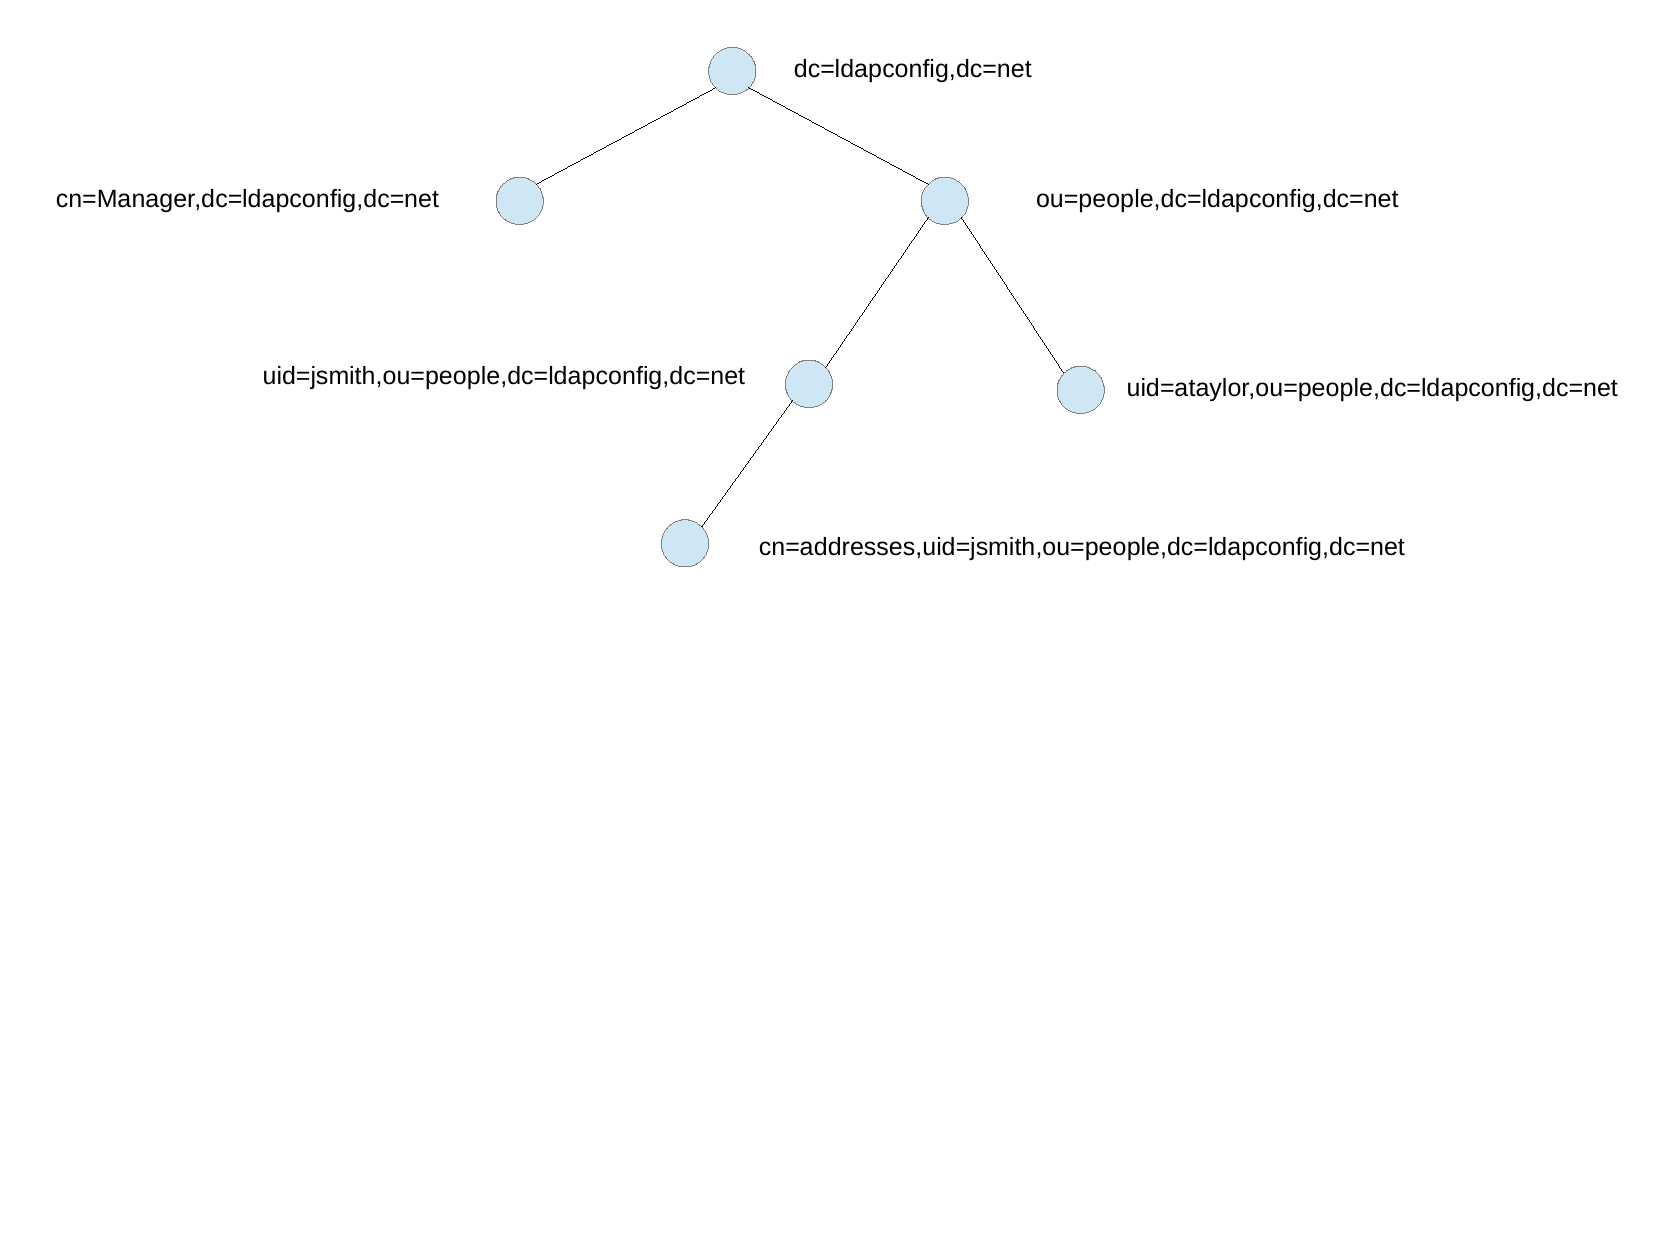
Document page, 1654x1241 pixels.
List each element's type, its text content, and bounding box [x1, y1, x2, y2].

text_box ou=people,dc=ldapconfig,dc=net [1021, 177, 1607, 213]
text_box [785, 360, 833, 408]
text_box [708, 47, 756, 95]
text_box cn=addresses,uid=jsmith,ou=people,dc=ldapconfig,dc=net [744, 525, 1430, 562]
text_box uid=ataylor,ou=people,dc=ldapconfig,dc=net [1111, 366, 1634, 402]
text_box uid=jsmith,ou=people,dc=ldapconfig,dc=net [248, 354, 762, 390]
text_box [921, 177, 969, 225]
text_box [497, 177, 544, 225]
text_box [1057, 366, 1105, 414]
text_box cn=Manager,dc=ldapconfig,dc=net [40, 177, 497, 213]
text_box [661, 519, 709, 567]
text_box dc=ldapconfig,dc=net [779, 47, 1052, 83]
